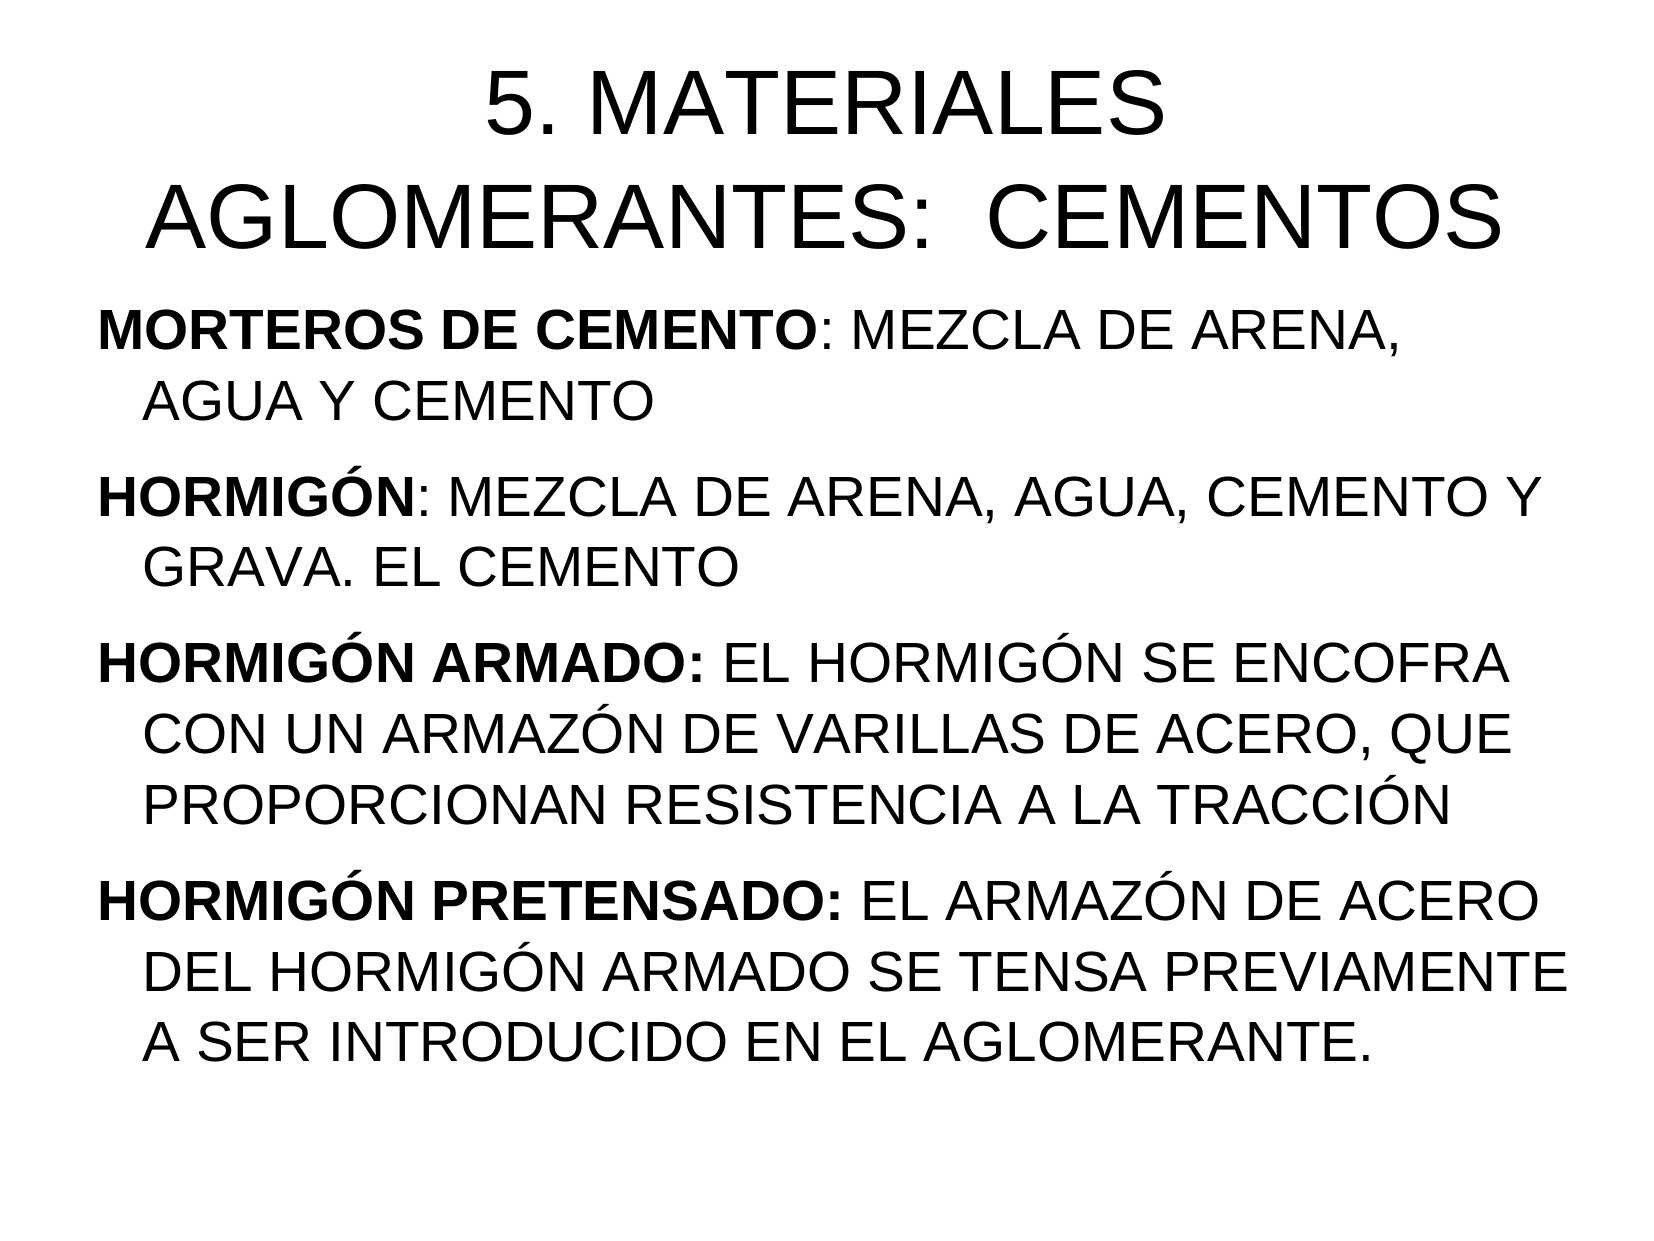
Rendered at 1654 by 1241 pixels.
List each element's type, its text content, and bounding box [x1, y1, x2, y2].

title 5. MATERIALES AGLOMERANTES: CEMENTOS [82, 38, 1571, 268]
list MORTEROS DE CEMENTO: MEZCLA DE ARENA, AGUA Y CEMENTO HORMIGÓN: MEZCLA DE ARENA, AGUA, CEMENTO Y GRAVA. EL CEMENTO HORMIGÓN ARMADO: EL HORMIGÓN SE ENCOFRA CON UN ARMAZÓN DE VARILLAS DE ACERO, QUE PROPORCIONAN RESISTENCIA A LA TRACCIÓN HORMIGÓN PRETENSADO: EL ARMAZÓN DE ACERO DEL HORMIGÓN ARMADO SE TENSA PREVIAMENTE A SER INTRODUCIDO EN EL AGLOMERANTE. [82, 290, 1571, 1109]
